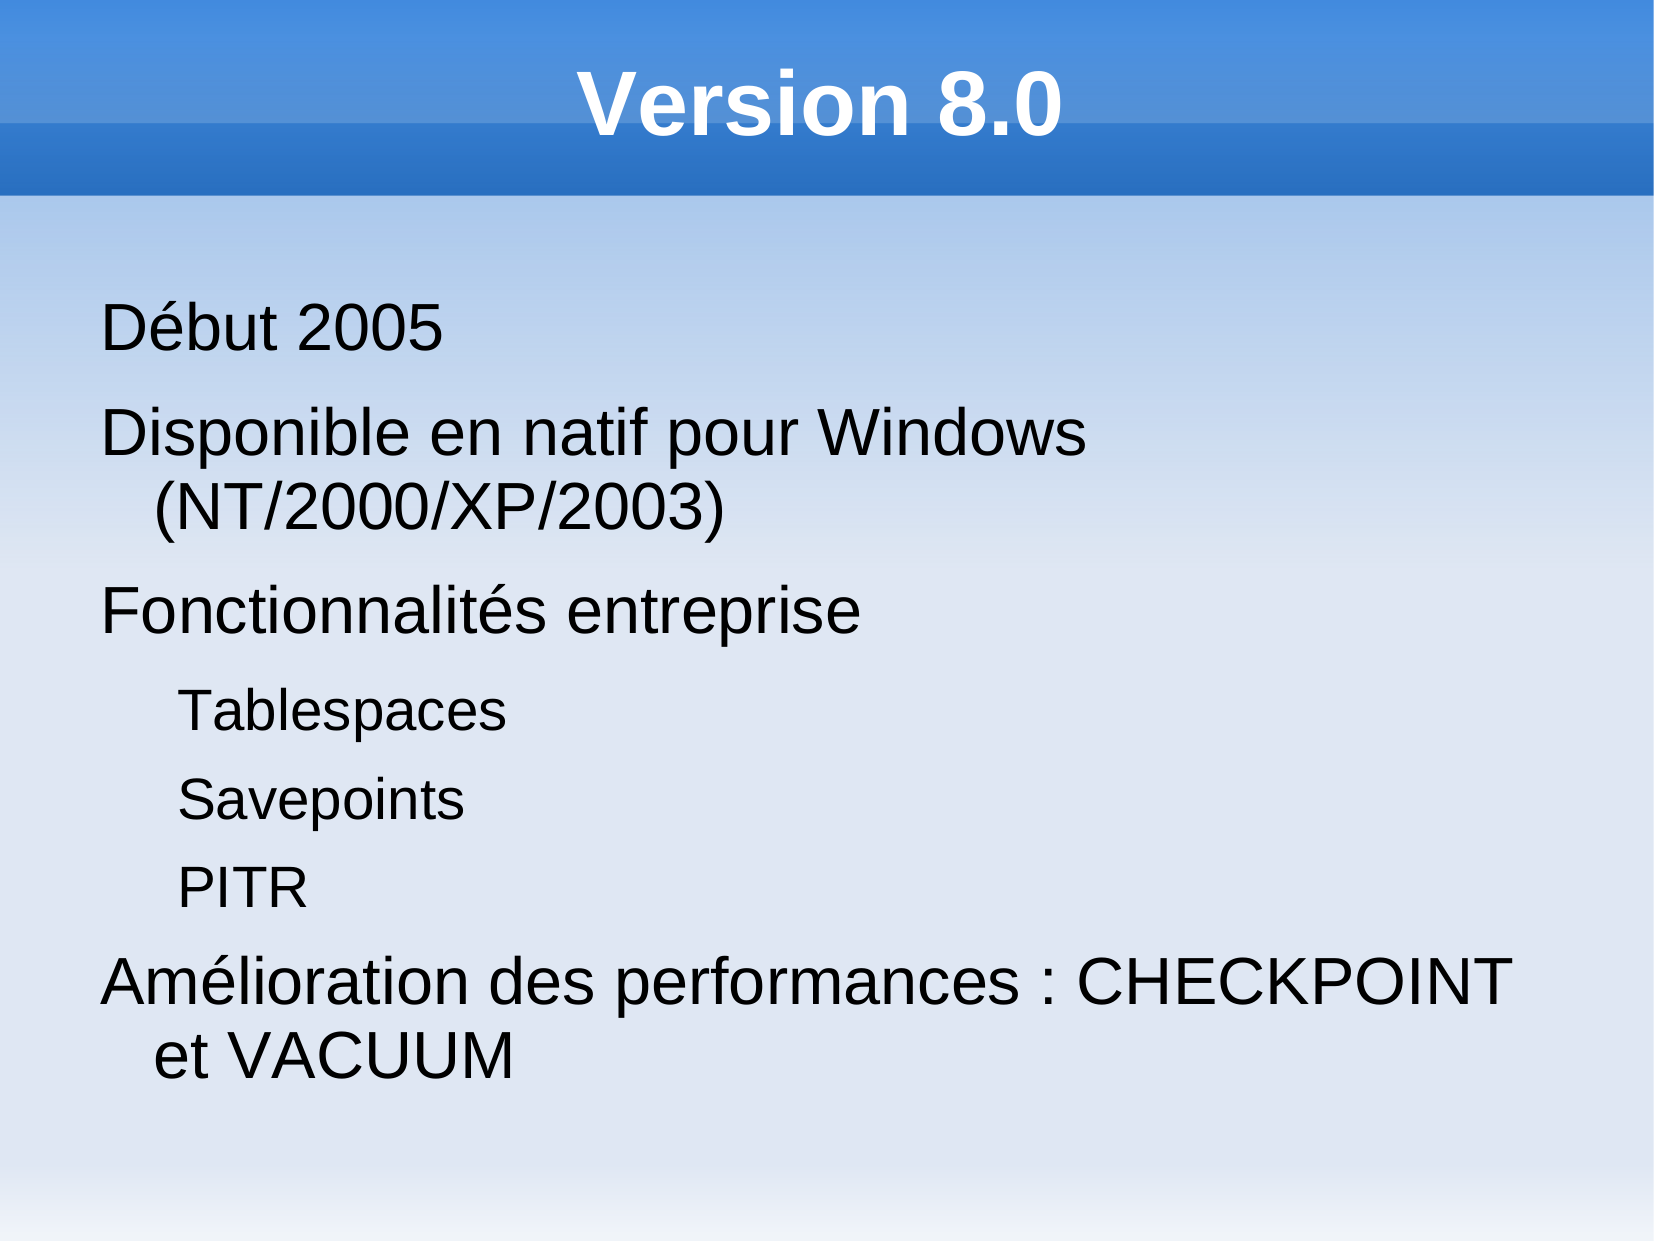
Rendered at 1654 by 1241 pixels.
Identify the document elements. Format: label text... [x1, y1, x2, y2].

list Début 2005 Disponible en natif pour Windows (NT/2000/XP/2003) Fonctionnalités entreprise Tablespaces Savepoints PITR Amélioration des performances : CHECKPOINT et VACUUM [82, 290, 1571, 1166]
picture [0, 0, 1654, 1241]
title Version 8.0 [76, 7, 1565, 200]
